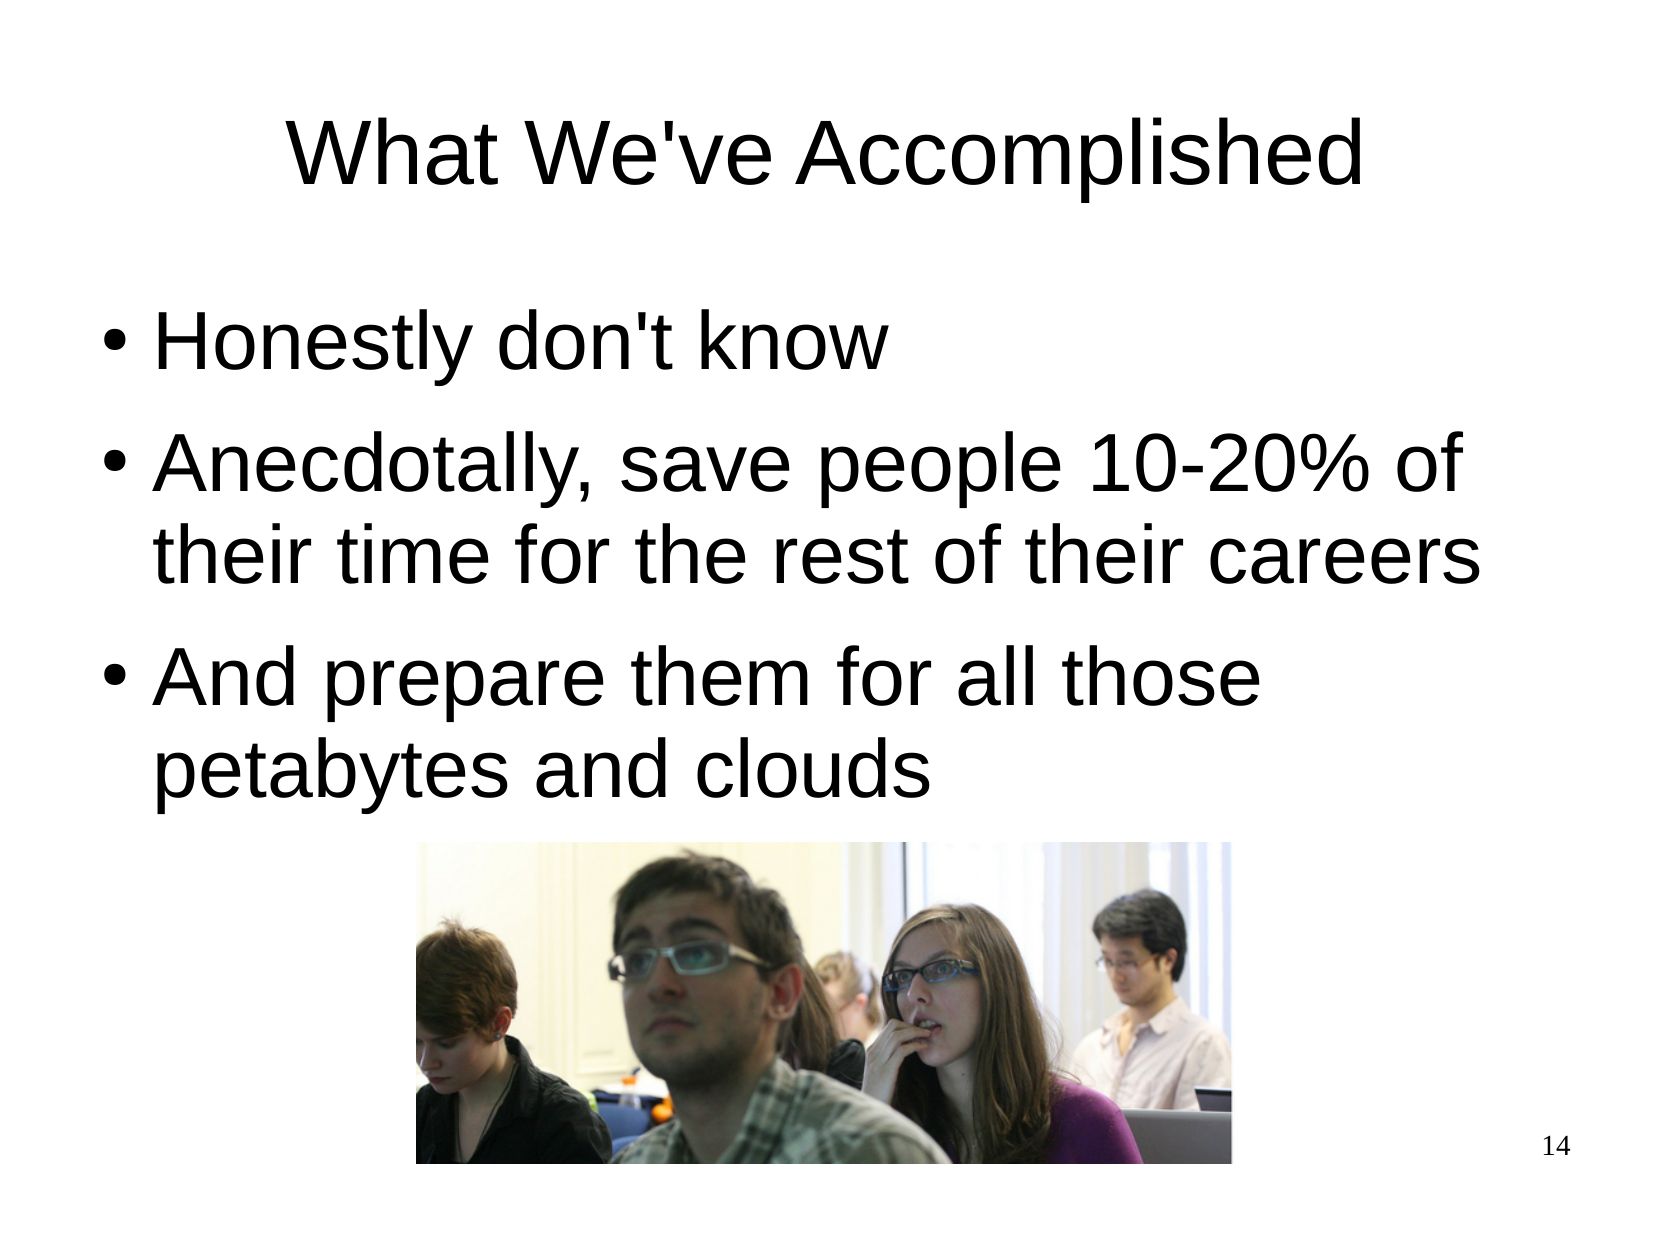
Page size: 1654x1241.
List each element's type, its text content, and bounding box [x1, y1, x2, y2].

title What We've Accomplished [82, 49, 1571, 257]
list Honestly don't know Anecdotally, save people 10-20% of their time for the rest of their careers And prepare them for all those petabytes and clouds [82, 295, 1536, 815]
picture [416, 842, 1235, 1164]
